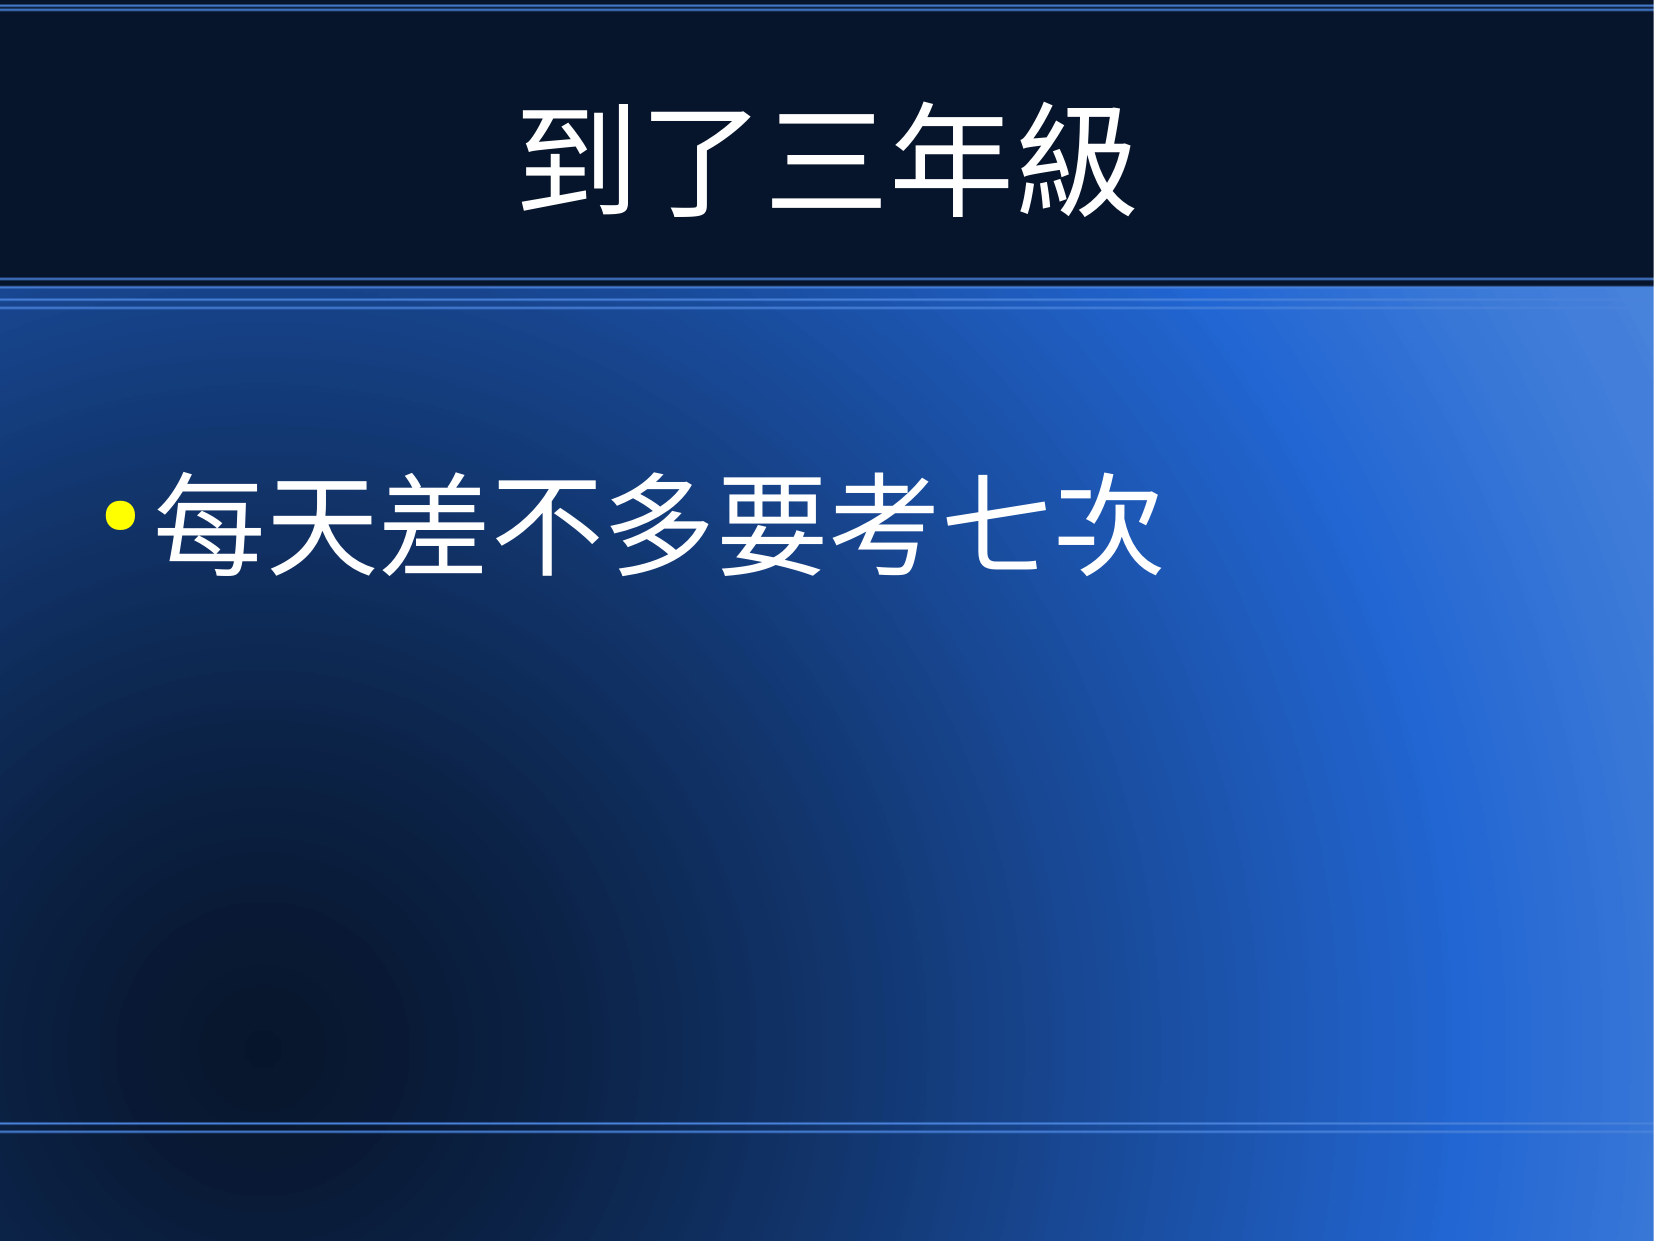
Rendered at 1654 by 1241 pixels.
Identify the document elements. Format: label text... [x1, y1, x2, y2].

list 每天差不多要考七次 [82, 355, 1571, 1241]
title 到了三年級 [82, 49, 1571, 257]
picture [0, 0, 1654, 1241]
